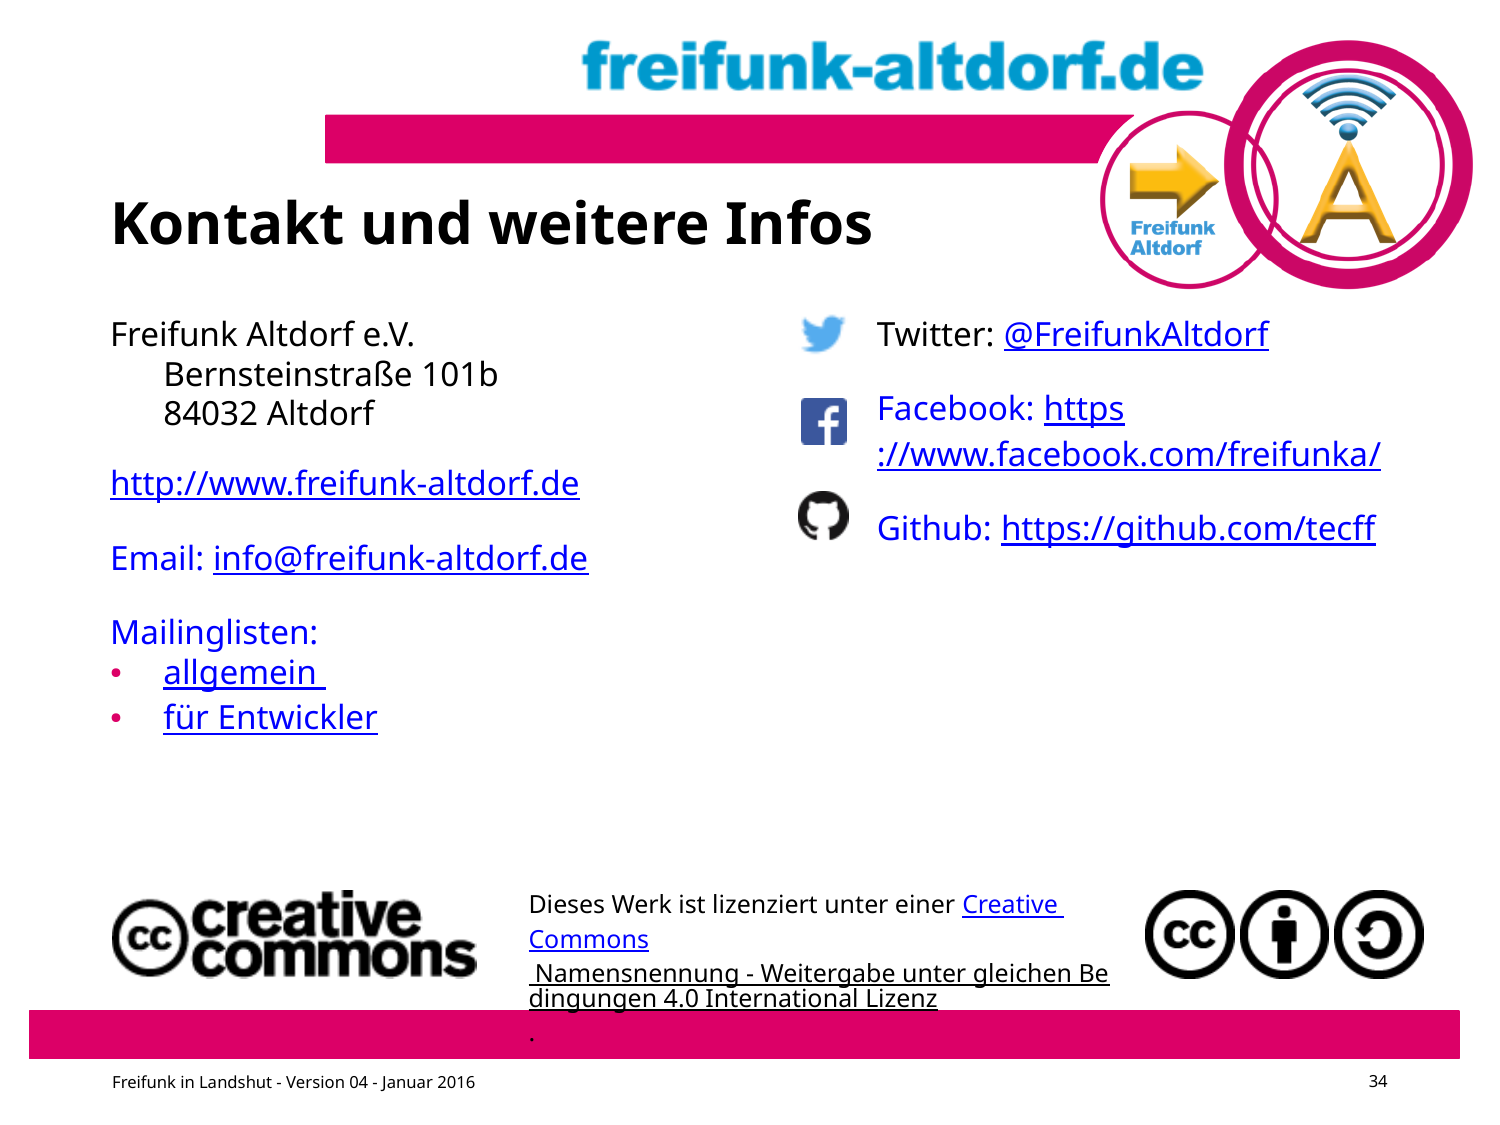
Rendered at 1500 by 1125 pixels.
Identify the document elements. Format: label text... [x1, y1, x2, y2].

list Freifunk Altdorf e.V. Bernsteinstraße 101b 84032 Altdorf http://www.freifunk-altdorf.de Email: info@freifunk-altdorf.de Mailinglisten: allgemein für Entwickler [110, 312, 738, 1000]
picture [801, 398, 847, 445]
picture [562, 24, 1474, 296]
slide_number <Foliennummer> [1107, 1058, 1388, 1106]
list Twitter: @FreifunkAltdorf Facebook: https://www.facebook.com/freifunka/ Github: https://github.com/tecff [806, 312, 1424, 1000]
picture [1240, 890, 1329, 979]
picture [1145, 890, 1235, 979]
picture [112, 890, 477, 979]
picture [1334, 890, 1424, 979]
text_box Dieses Werk ist lizenziert unter einer Creative Commons Namensnennung - Weitergabe unter gleichen Bedingungen 4.0 International Lizenz. [513, 881, 1140, 1029]
picture [798, 491, 849, 542]
picture [791, 302, 857, 368]
footer Freifunk in Landshut - Version 04 - Januar 2016 [112, 1058, 1090, 1106]
title Kontakt und weitere Infos [110, 160, 1093, 282]
